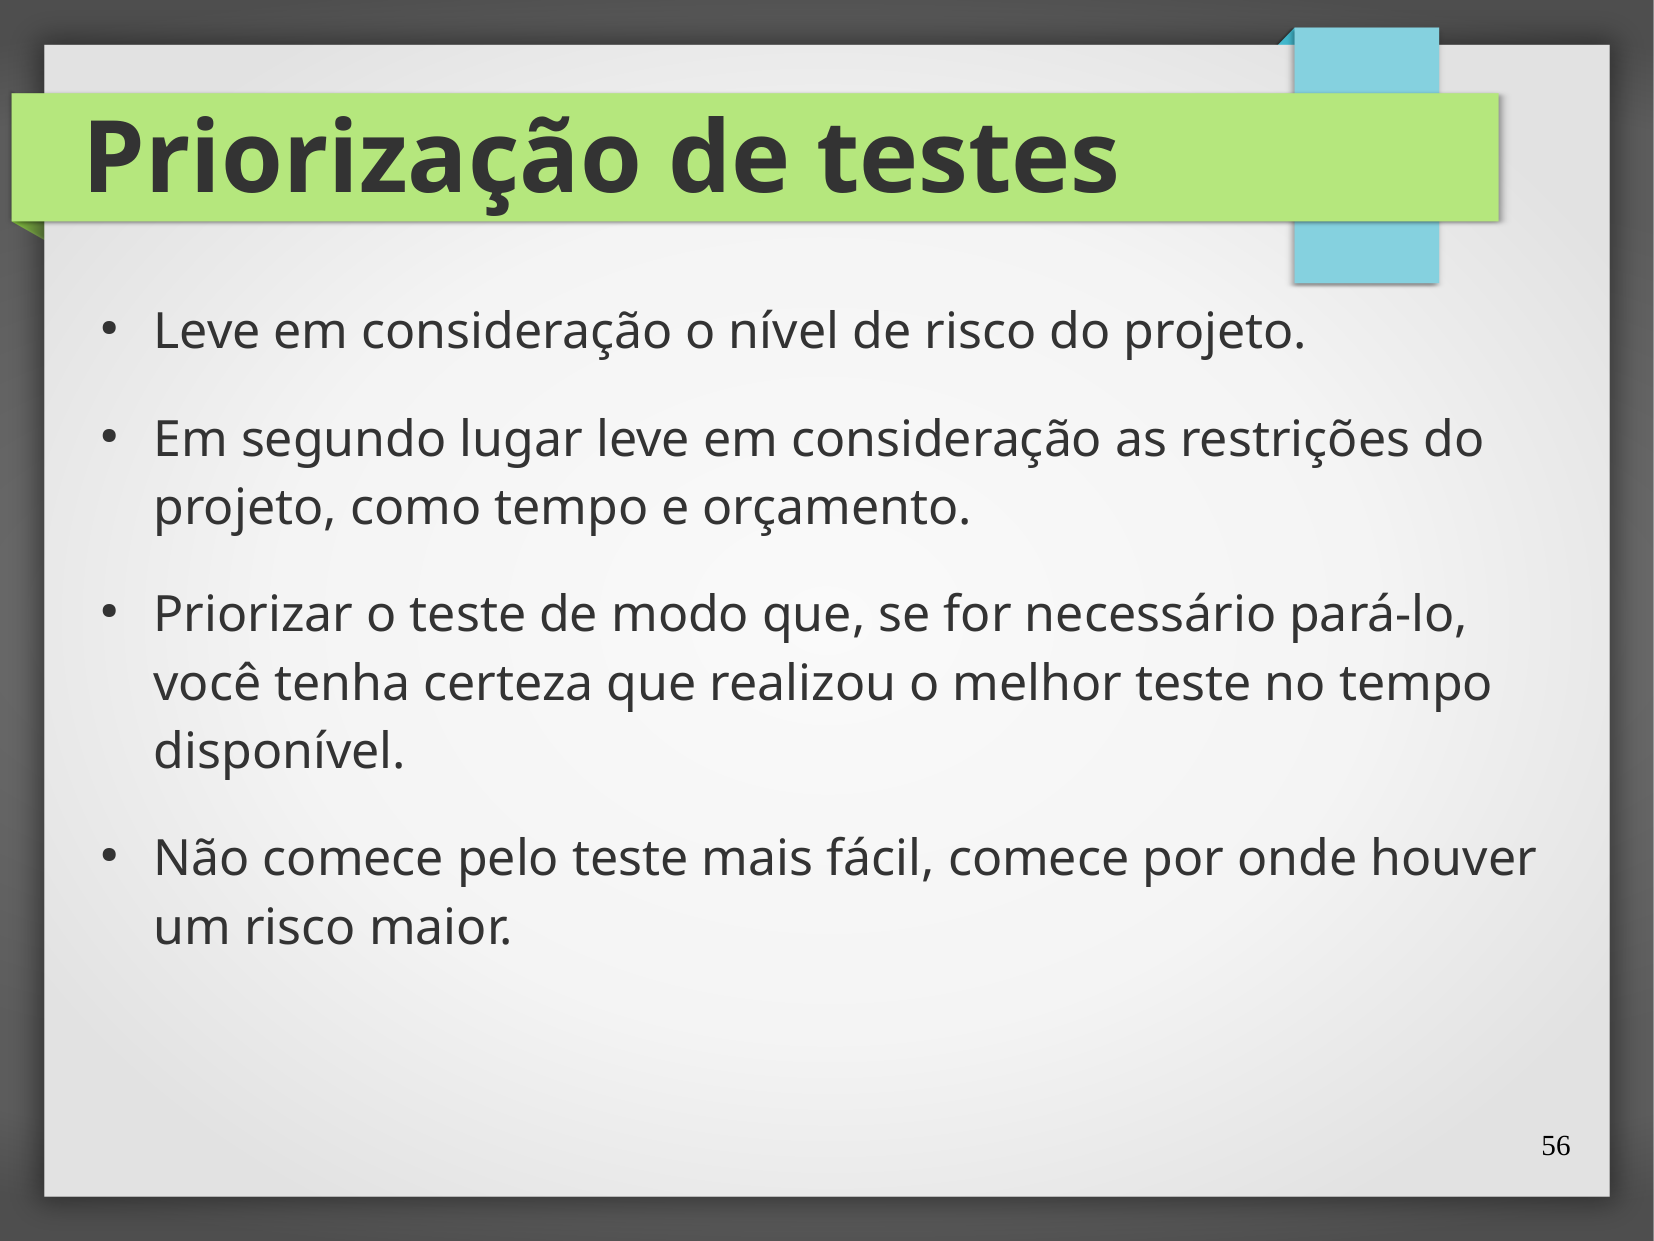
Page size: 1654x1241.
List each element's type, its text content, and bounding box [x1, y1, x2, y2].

picture [0, 0, 1654, 1241]
list Leve em consideração o nível de risco do projeto. Em segundo lugar leve em consideração as restrições do projeto, como tempo e orçamento. Priorizar o teste de modo que, se for necessário pará-lo, você tenha certeza que realizou o melhor teste no tempo disponível. Não comece pelo teste mais fácil, comece por onde houver um risco maior. [82, 295, 1571, 1015]
title Priorização de testes [82, 37, 1264, 270]
